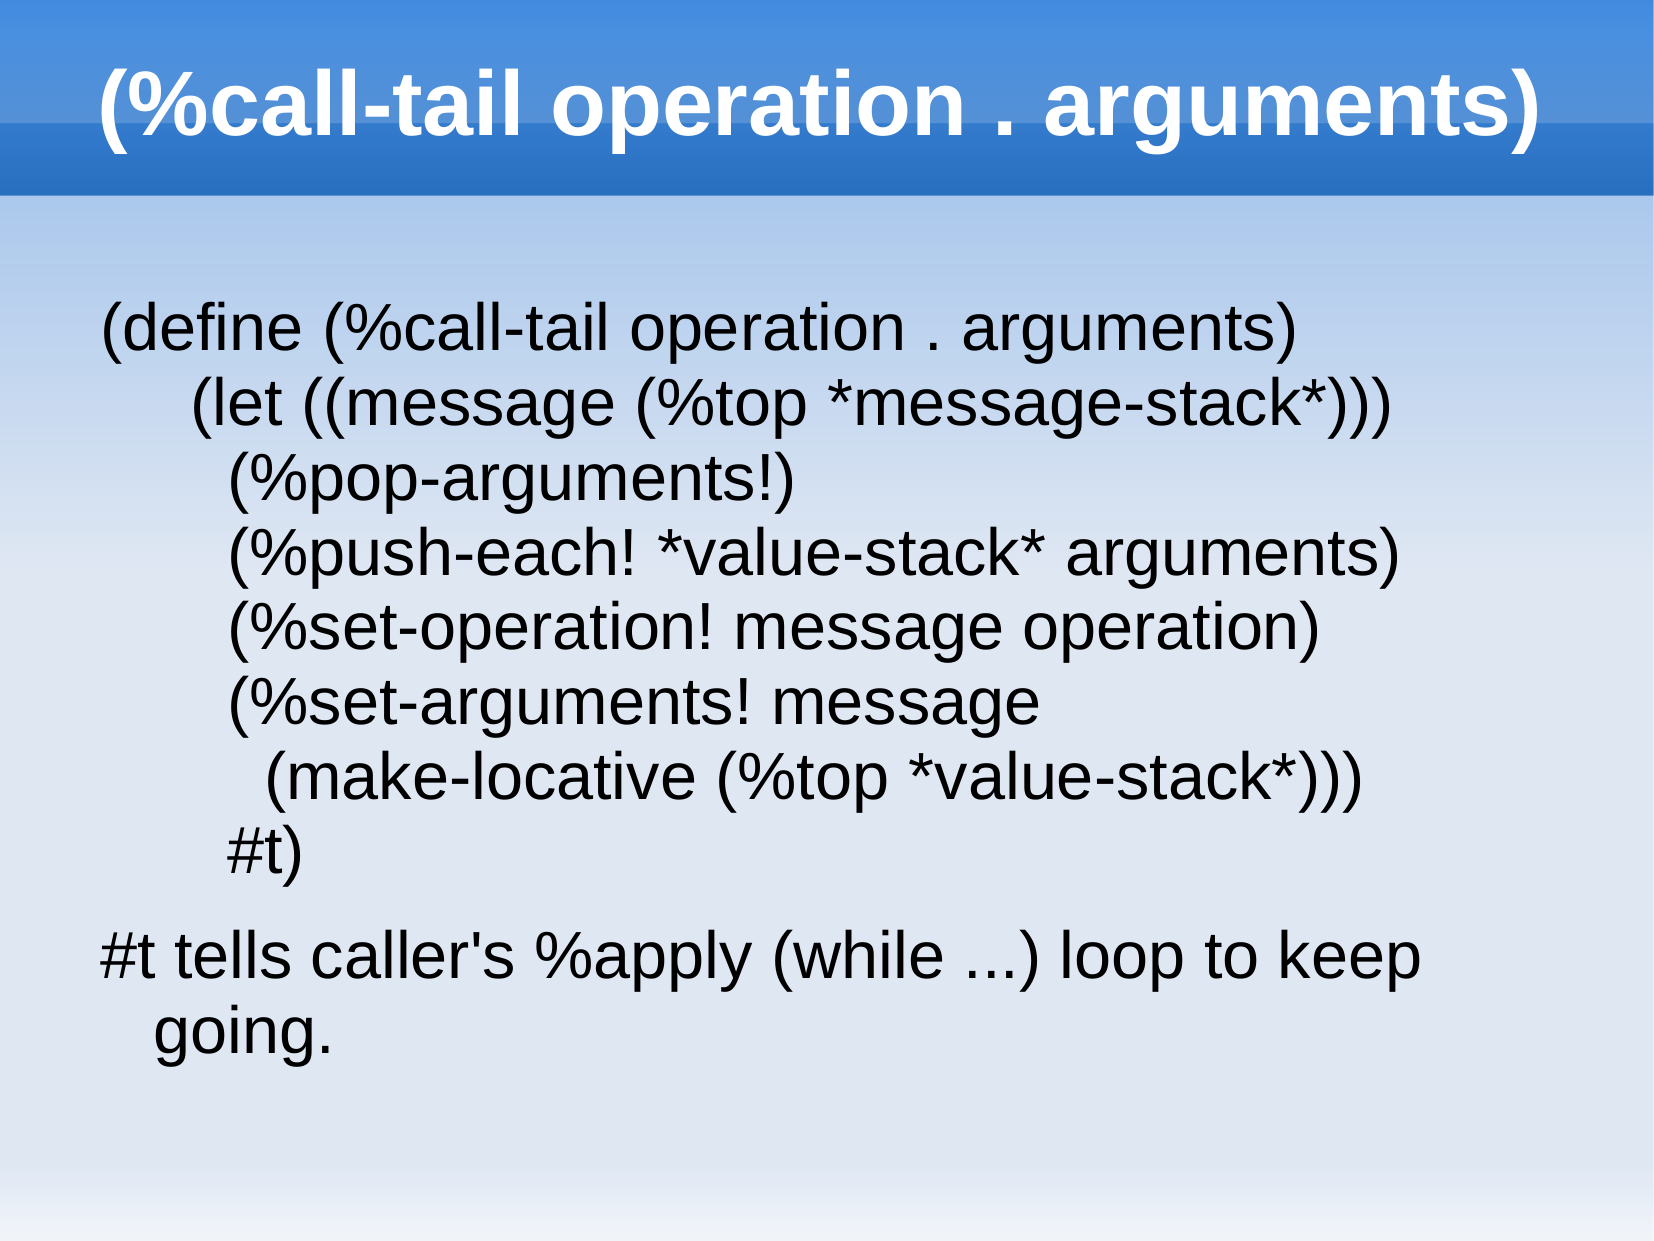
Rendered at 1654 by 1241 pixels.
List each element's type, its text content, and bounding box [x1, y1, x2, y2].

title (%call-tail operation . arguments) [76, 7, 1565, 200]
list (define (%call-tail operation . arguments) (let ((message (%top *message-stack*))) (%pop-arguments!) (%push-each! *value-stack* arguments) (%set-operation! message operation) (%set-arguments! message (make-locative (%top *value-stack*))) #t) #t tells caller's %apply (while ...) loop to keep going. [82, 290, 1571, 1094]
picture [0, 0, 1654, 1241]
